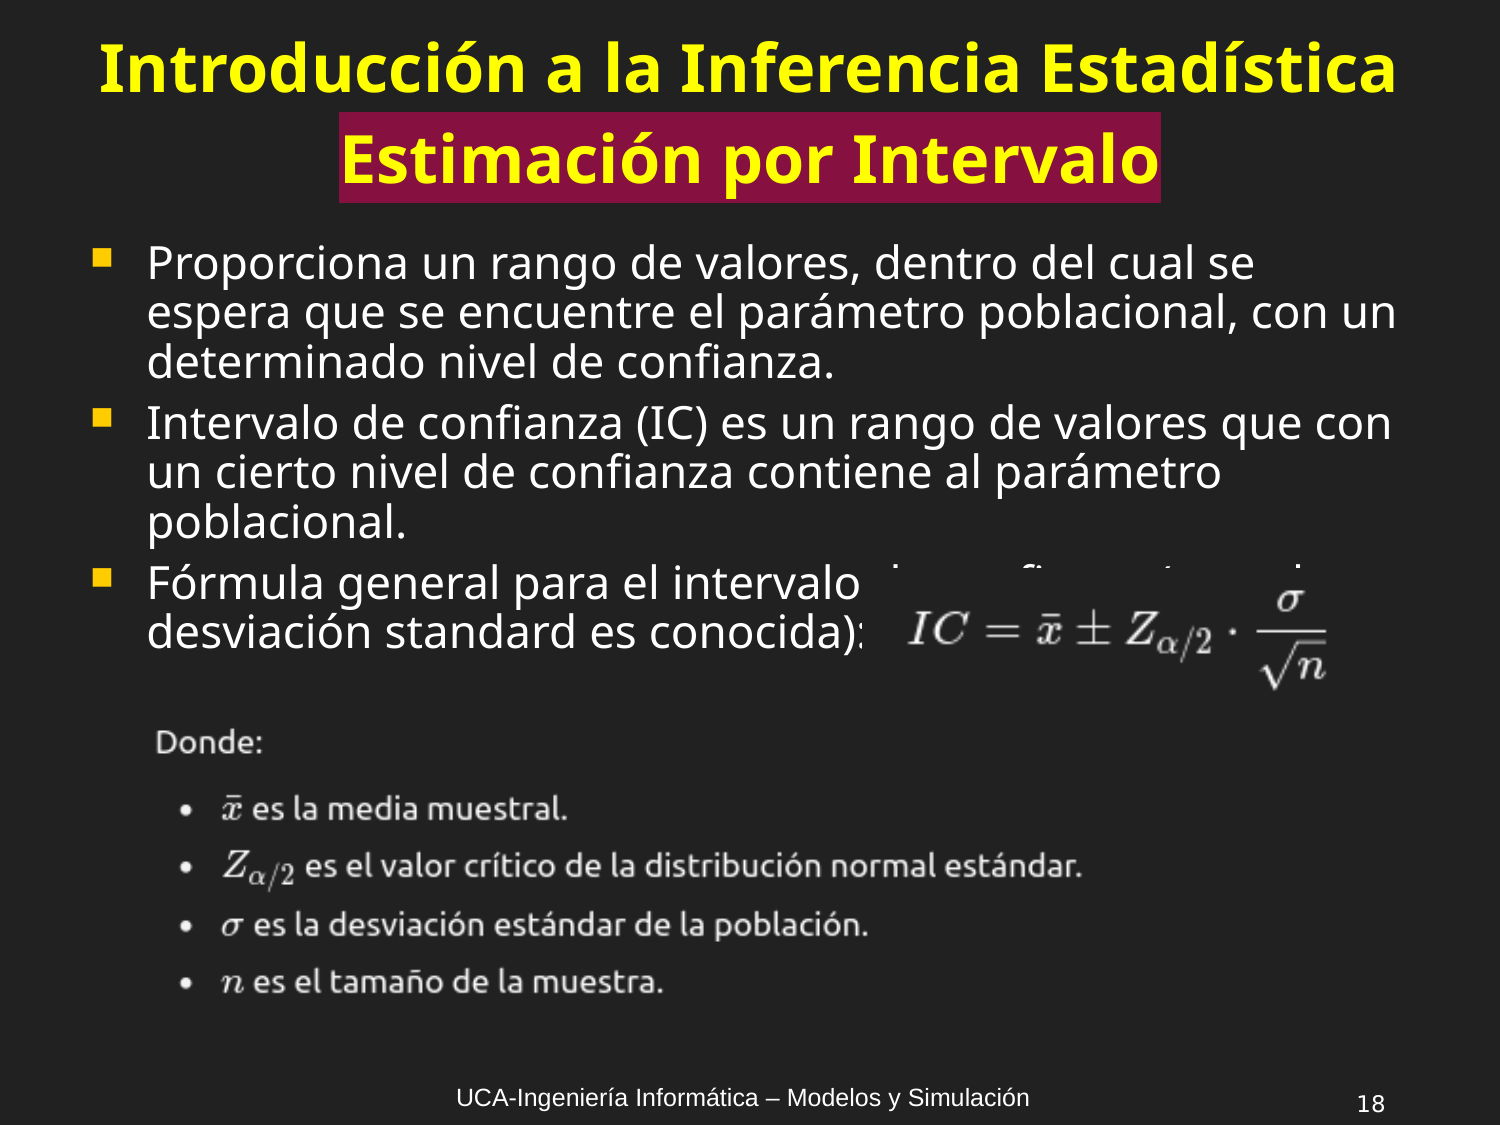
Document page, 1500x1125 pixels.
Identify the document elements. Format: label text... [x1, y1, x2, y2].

picture [130, 568, 1396, 1037]
list Proporciona un rango de valores, dentro del cual se espera que se encuentre el parámetro poblacional, con un determinado nivel de confianza. Intervalo de confianza (IC) es un rango de valores que con un cierto nivel de confianza contiene al parámetro poblacional. Fórmula general para el intervalo de confianza (cuando desviación standard es conocida): [75, 232, 1425, 1051]
title Introducción a la Inferencia Estadística Estimación por Intervalo [75, 37, 1426, 188]
